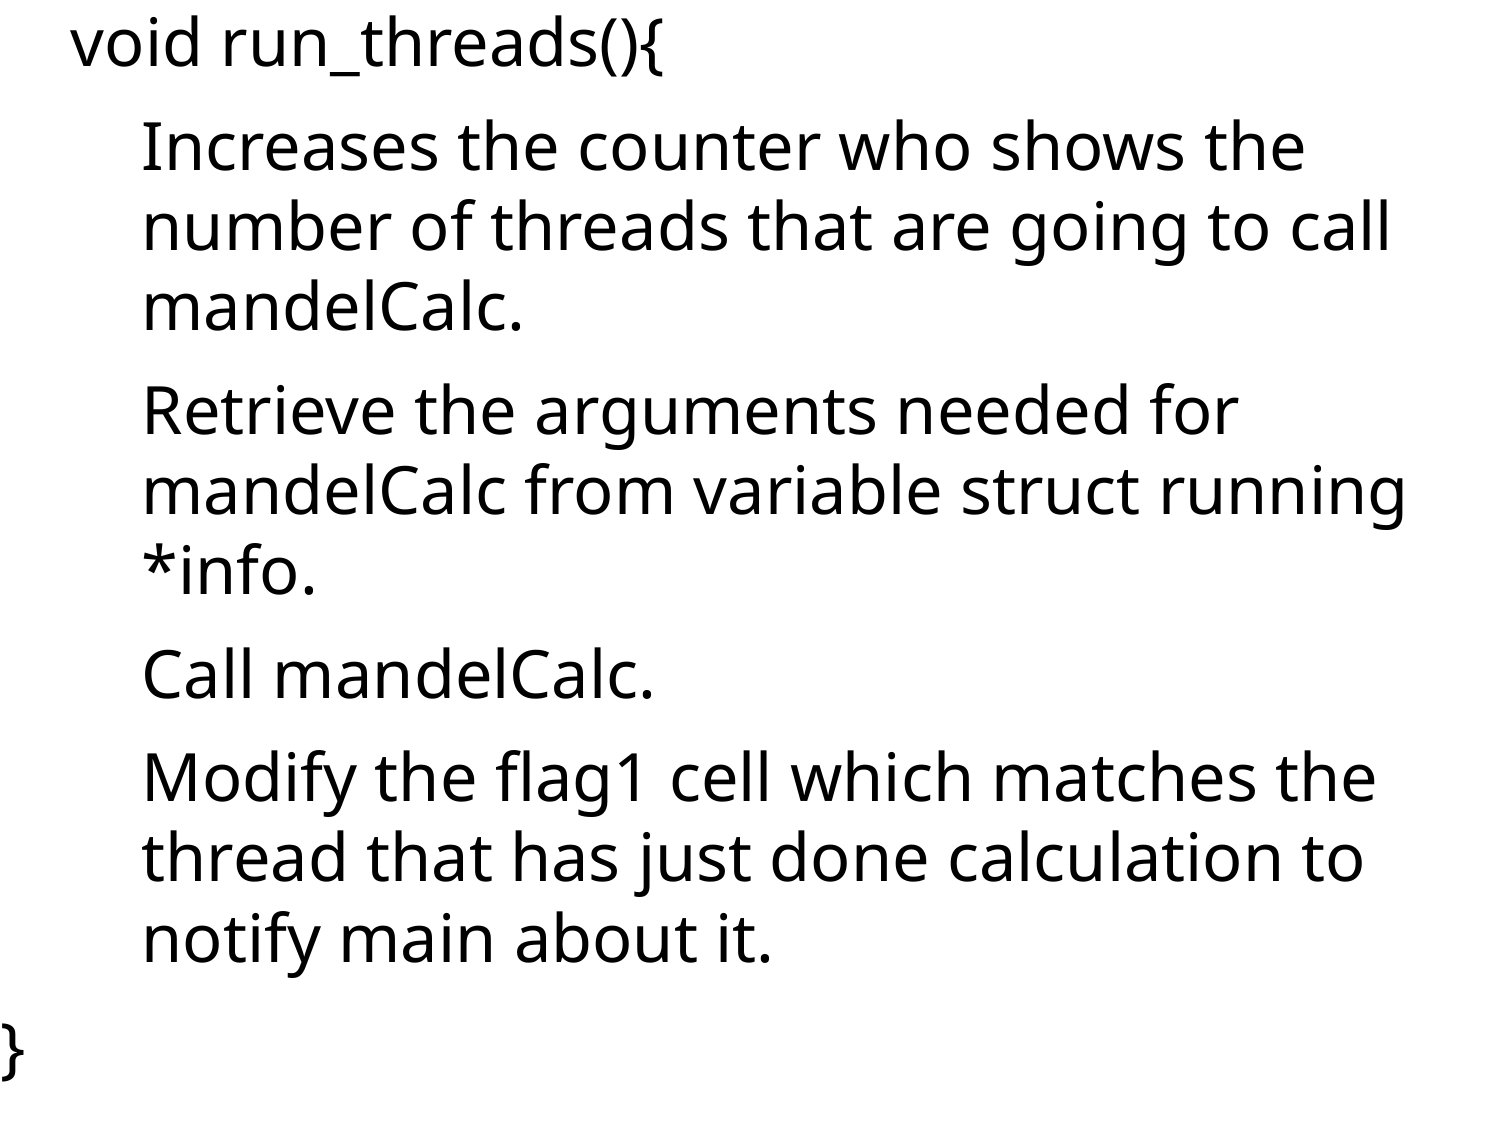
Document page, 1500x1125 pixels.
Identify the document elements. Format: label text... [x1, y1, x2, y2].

list void run_threads(){ Increases the counter who shows the number of threads that are going to call mandelCalc. Retrieve the arguments needed for mandelCalc from variable struct running *info. Call mandelCalc. Modify the flag1 cell which matches the thread that has just done calculation to notify main about it. } [0, 0, 1500, 1096]
